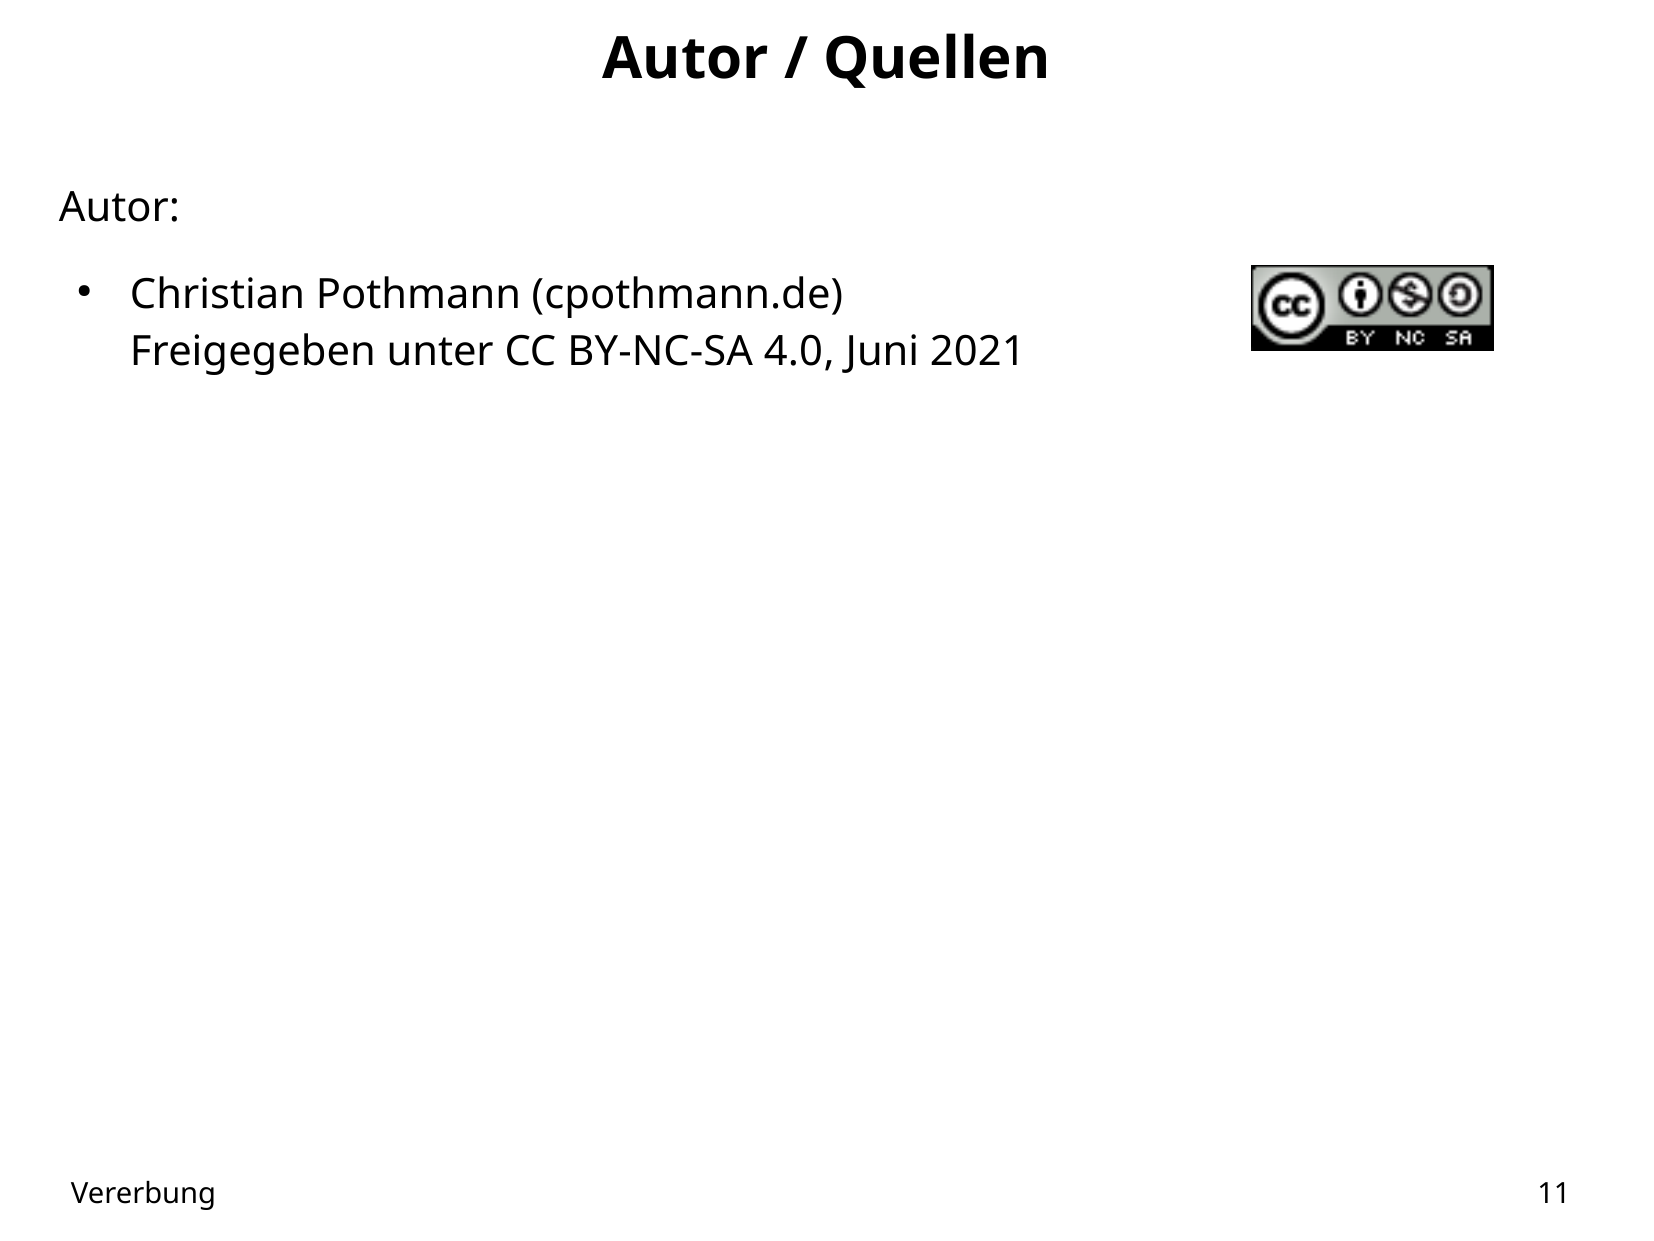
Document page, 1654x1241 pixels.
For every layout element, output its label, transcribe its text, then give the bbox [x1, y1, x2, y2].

list Autor: Christian Pothmann (cpothmann.de) Freigegeben unter CC BY-NC-SA 4.0, Juni 2021 [59, 177, 1583, 1146]
picture [1251, 265, 1494, 351]
title Autor / Quellen [0, 5, 1654, 107]
